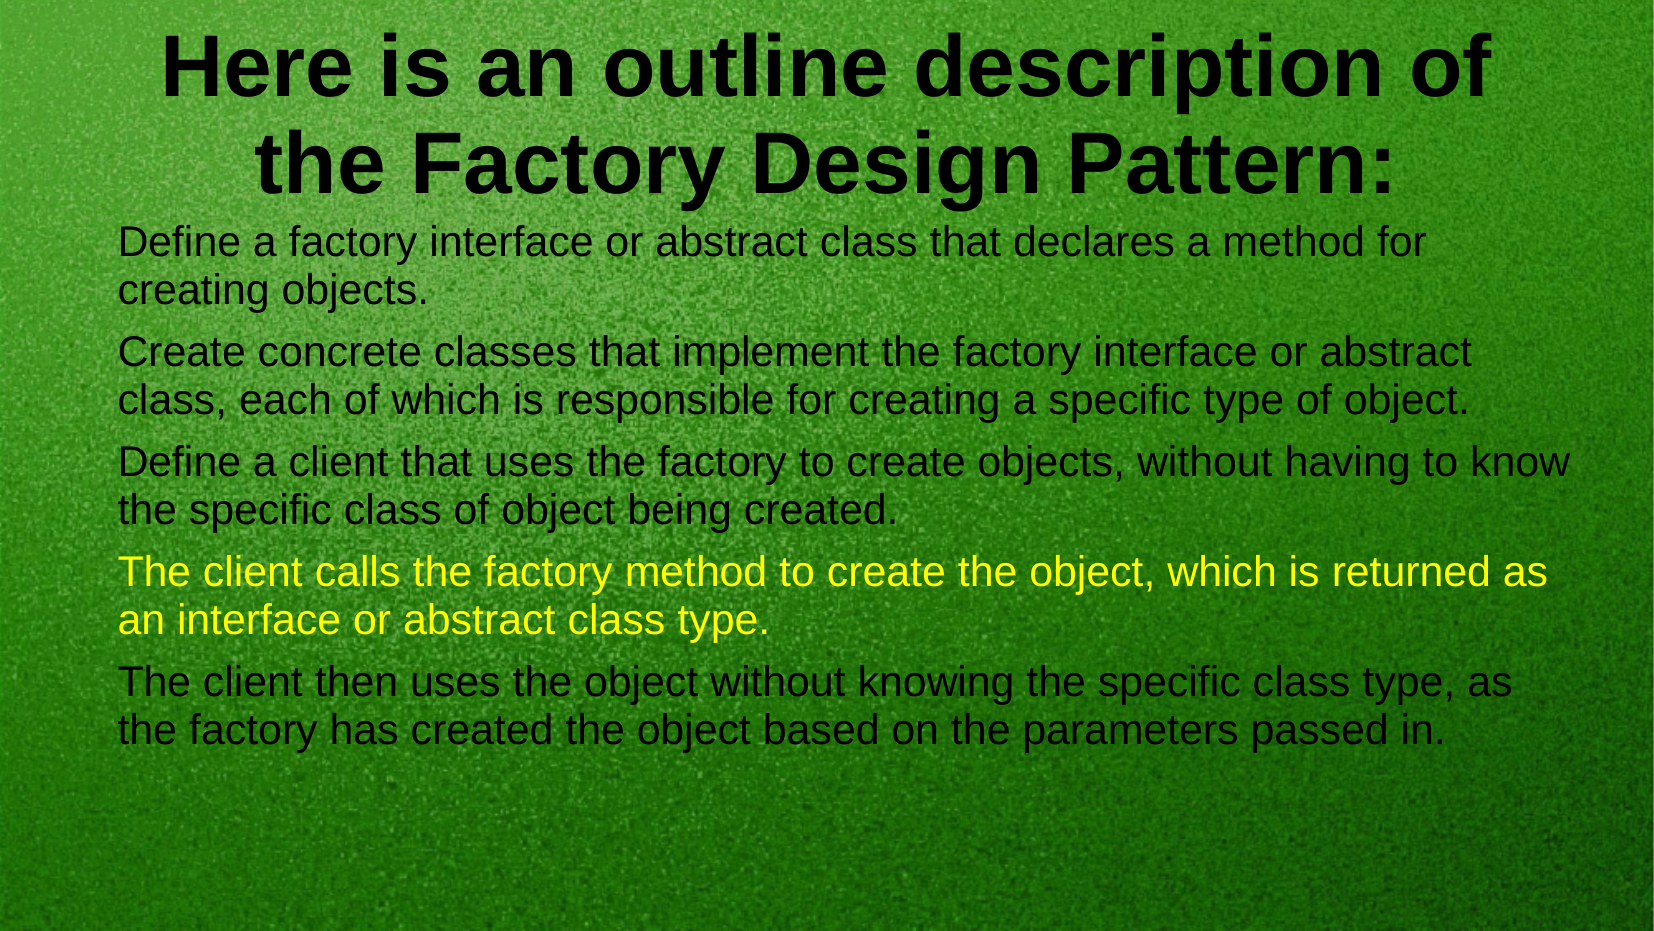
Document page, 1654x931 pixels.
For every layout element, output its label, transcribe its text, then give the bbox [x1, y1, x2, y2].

title Here is an outline description of the Factory Design Pattern: [82, 16, 1571, 213]
list Define a factory interface or abstract class that declares a method for creating objects. Create concrete classes that implement the factory interface or abstract class, each of which is responsible for creating a specific type of object. Define a client that uses the factory to create objects, without having to know the specific class of object being created. The client calls the factory method to create the object, which is returned as an interface or abstract class type. The client then uses the object without knowing the specific class type, as the factory has created the object based on the parameters passed in. [82, 217, 1571, 758]
picture [0, 0, 1654, 931]
